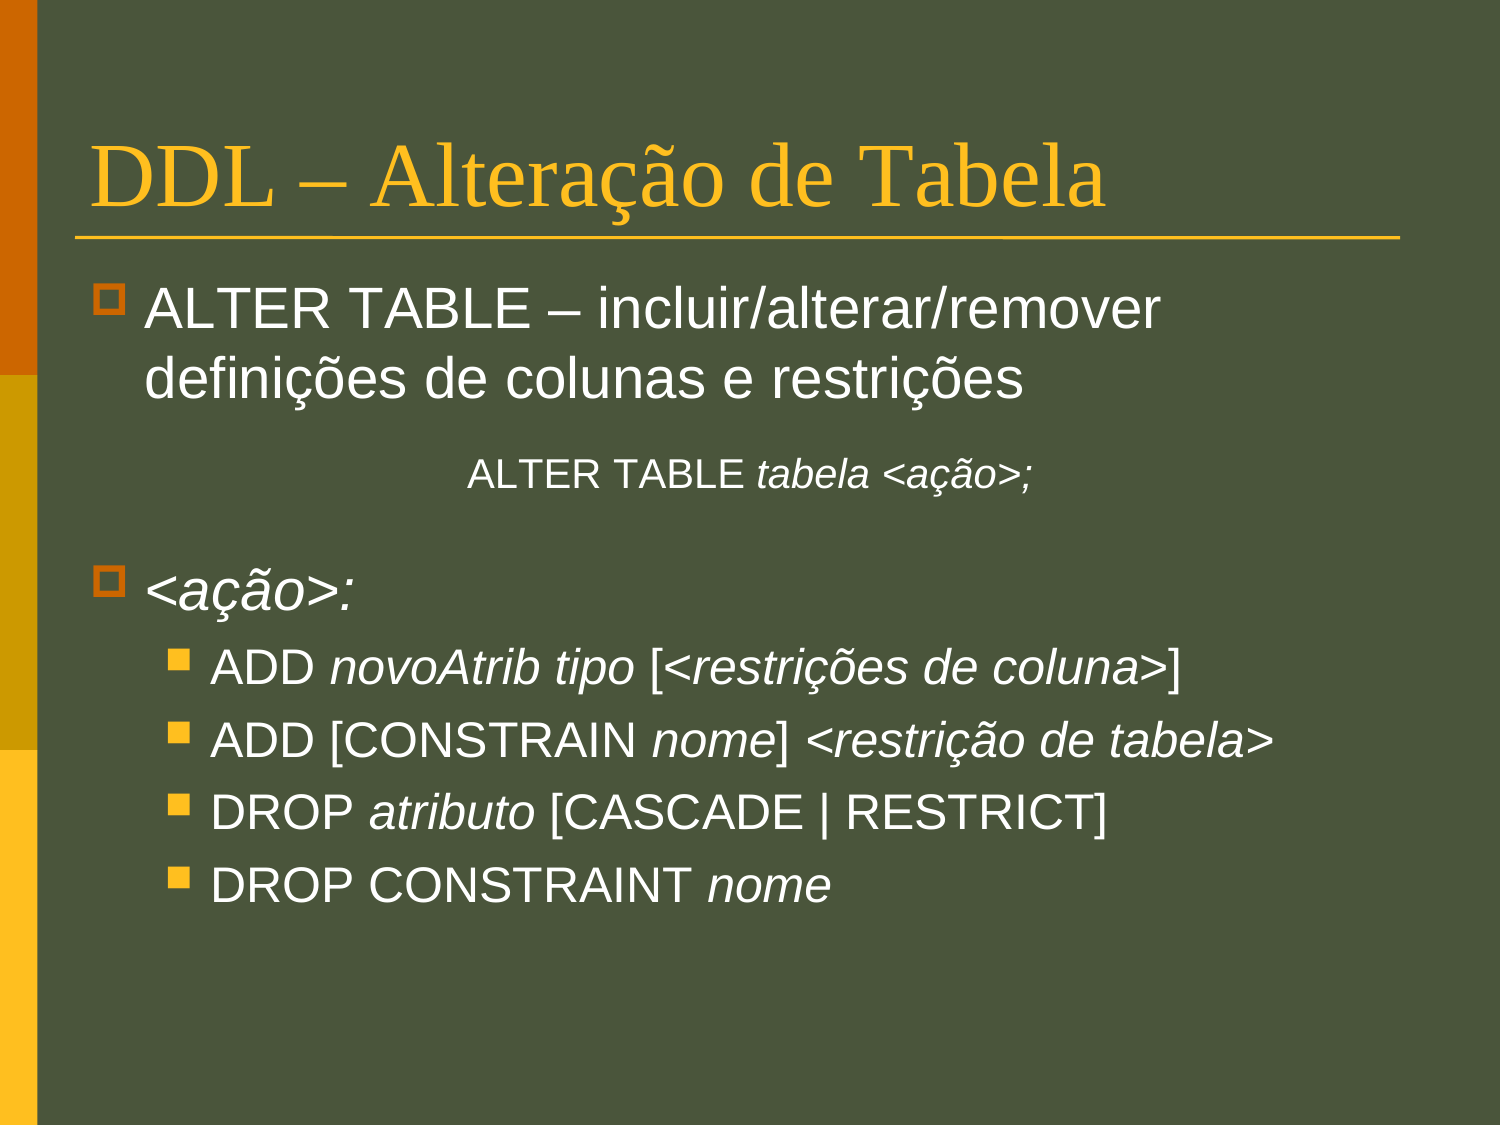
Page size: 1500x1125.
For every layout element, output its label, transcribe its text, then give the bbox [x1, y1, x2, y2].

title DDL – Alteração de Tabela [75, 45, 1426, 233]
list ALTER TABLE – incluir/alterar/remover definições de colunas e restrições ALTER TABLE tabela <ação>; <ação>: ADD novoAtrib tipo [<restrições de coluna>] ADD [CONSTRAIN nome] <restrição de tabela> DROP atributo [CASCADE | RESTRICT] DROP CONSTRAINT nome [75, 262, 1426, 1006]
